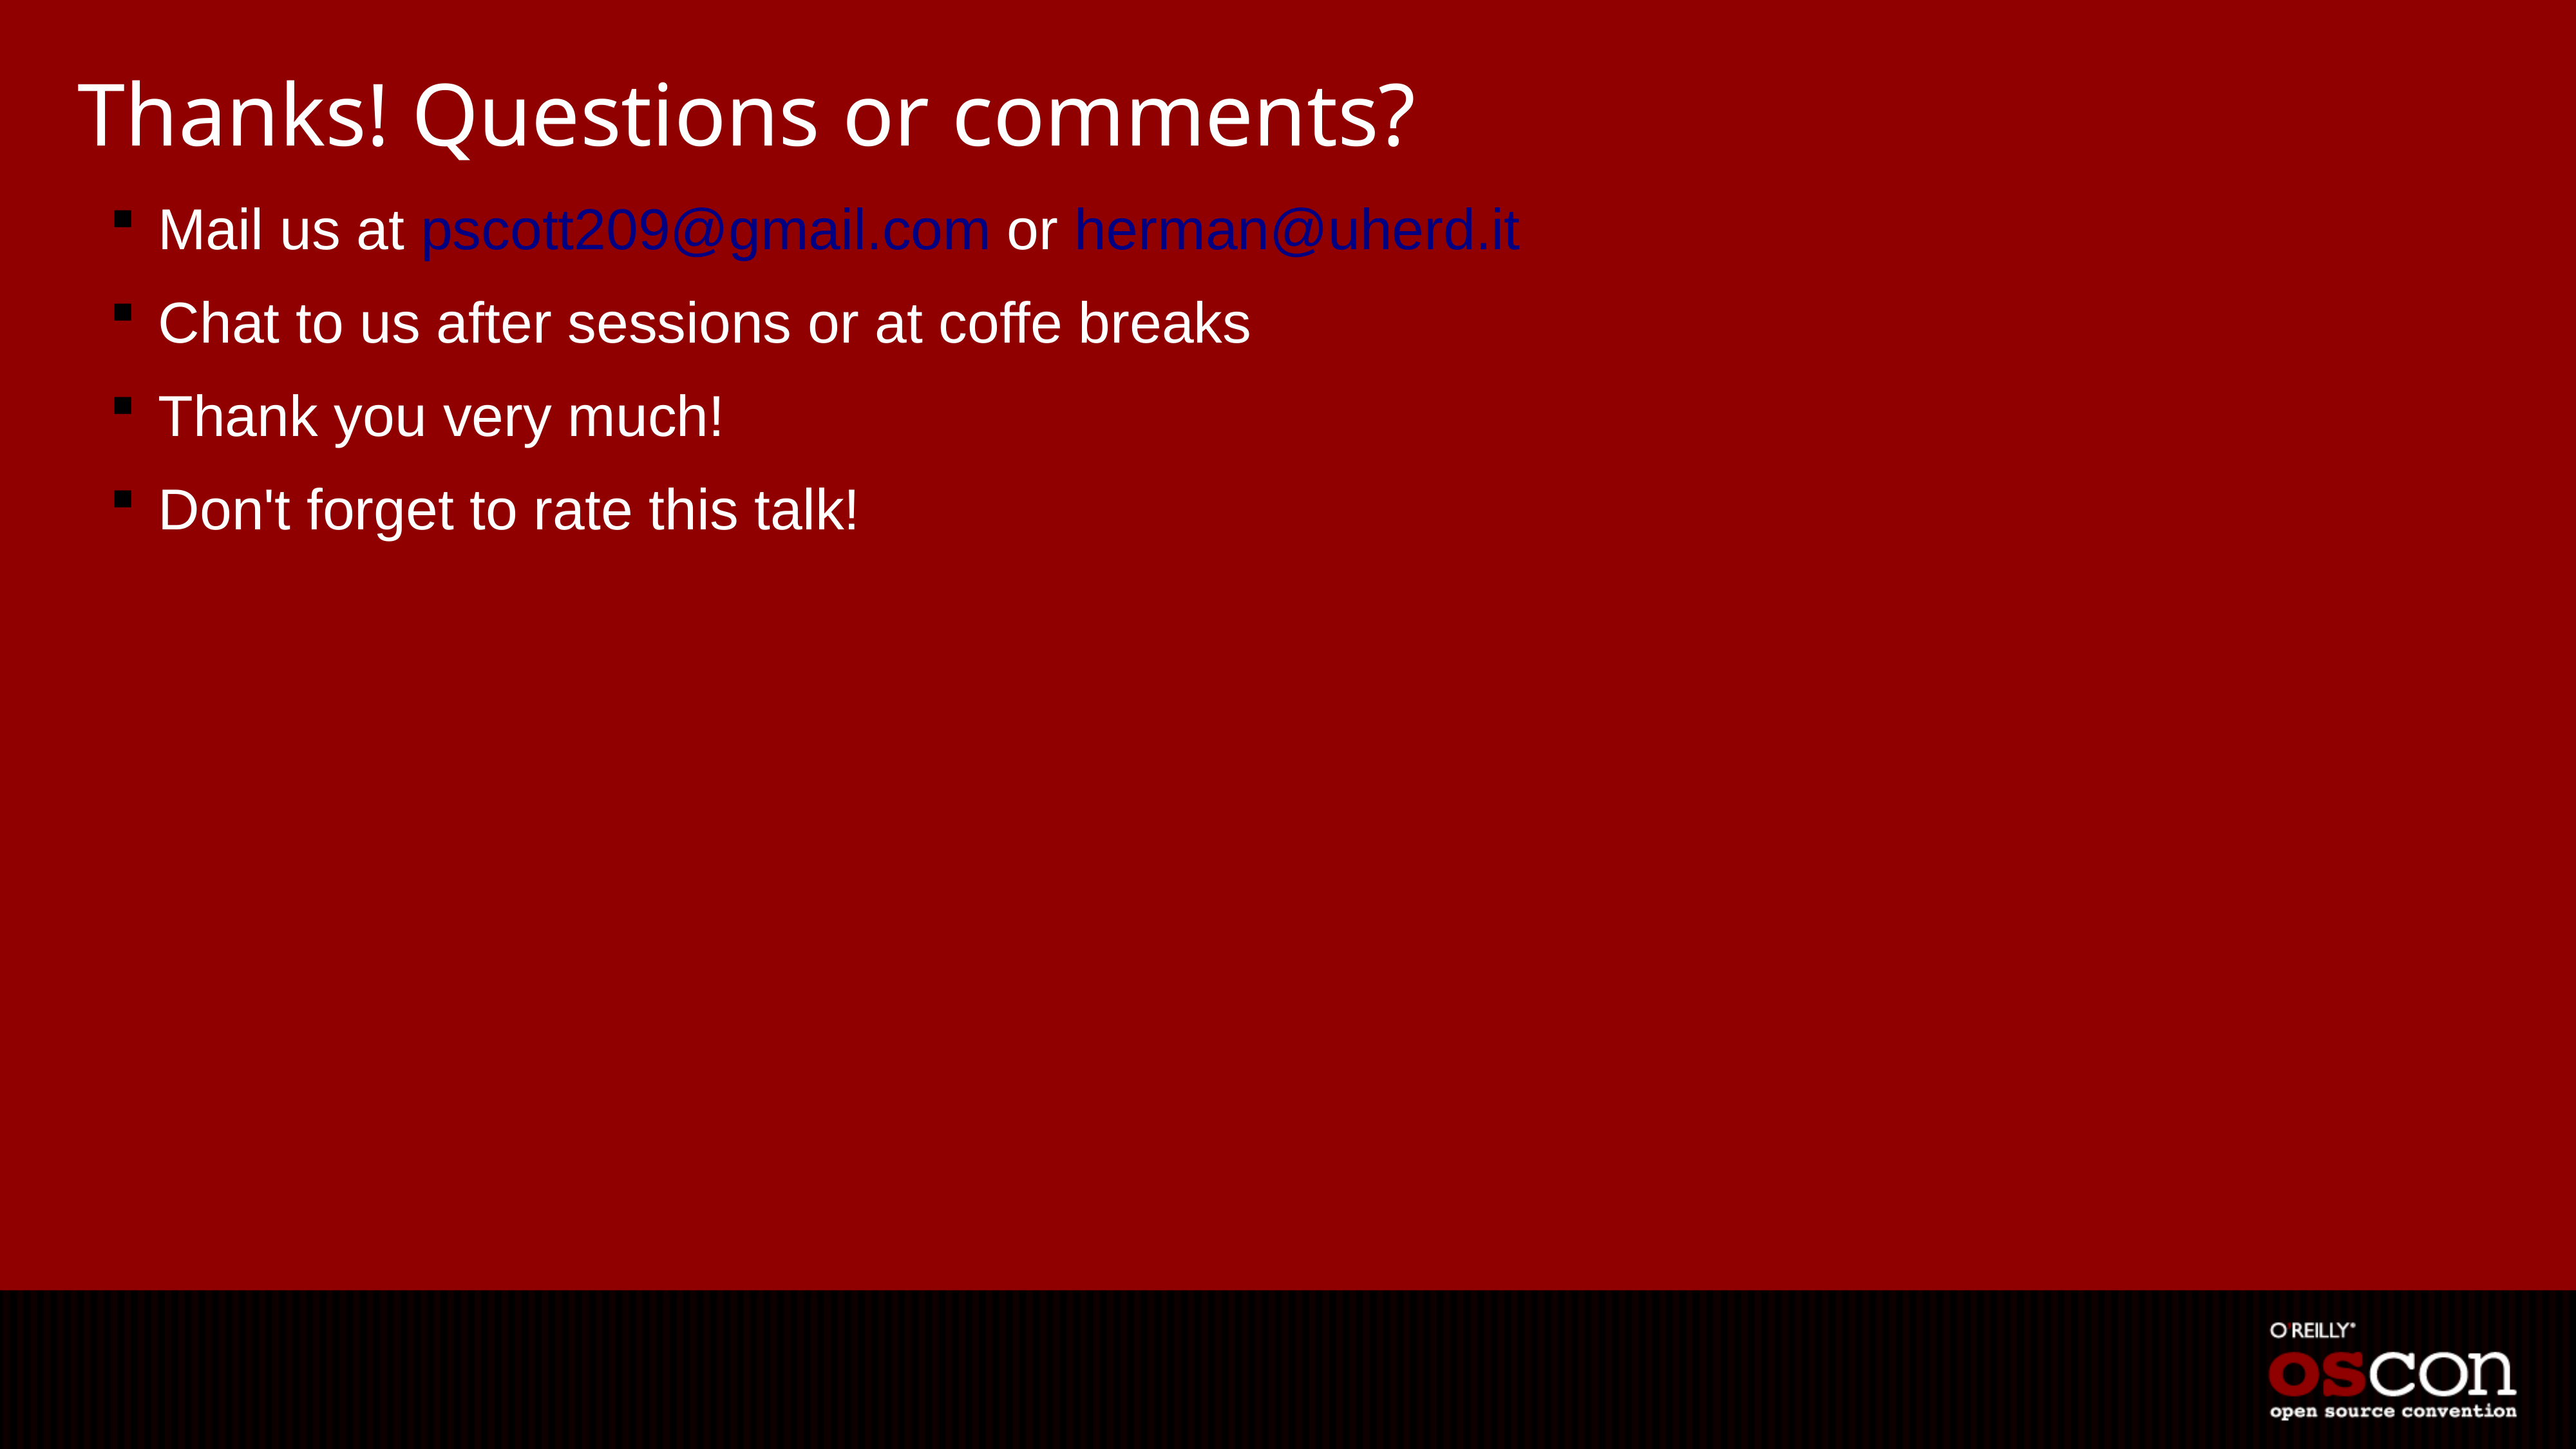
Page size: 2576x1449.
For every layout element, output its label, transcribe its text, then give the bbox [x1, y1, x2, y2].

title Thanks! Questions or comments? [72, 24, 2501, 199]
picture [0, 0, 2576, 1449]
list Mail us at pscott209@gmail.com or herman@uherd.it Chat to us after sessions or at coffe breaks Thank you very much! Don't forget to rate this talk! [76, 191, 2505, 1449]
